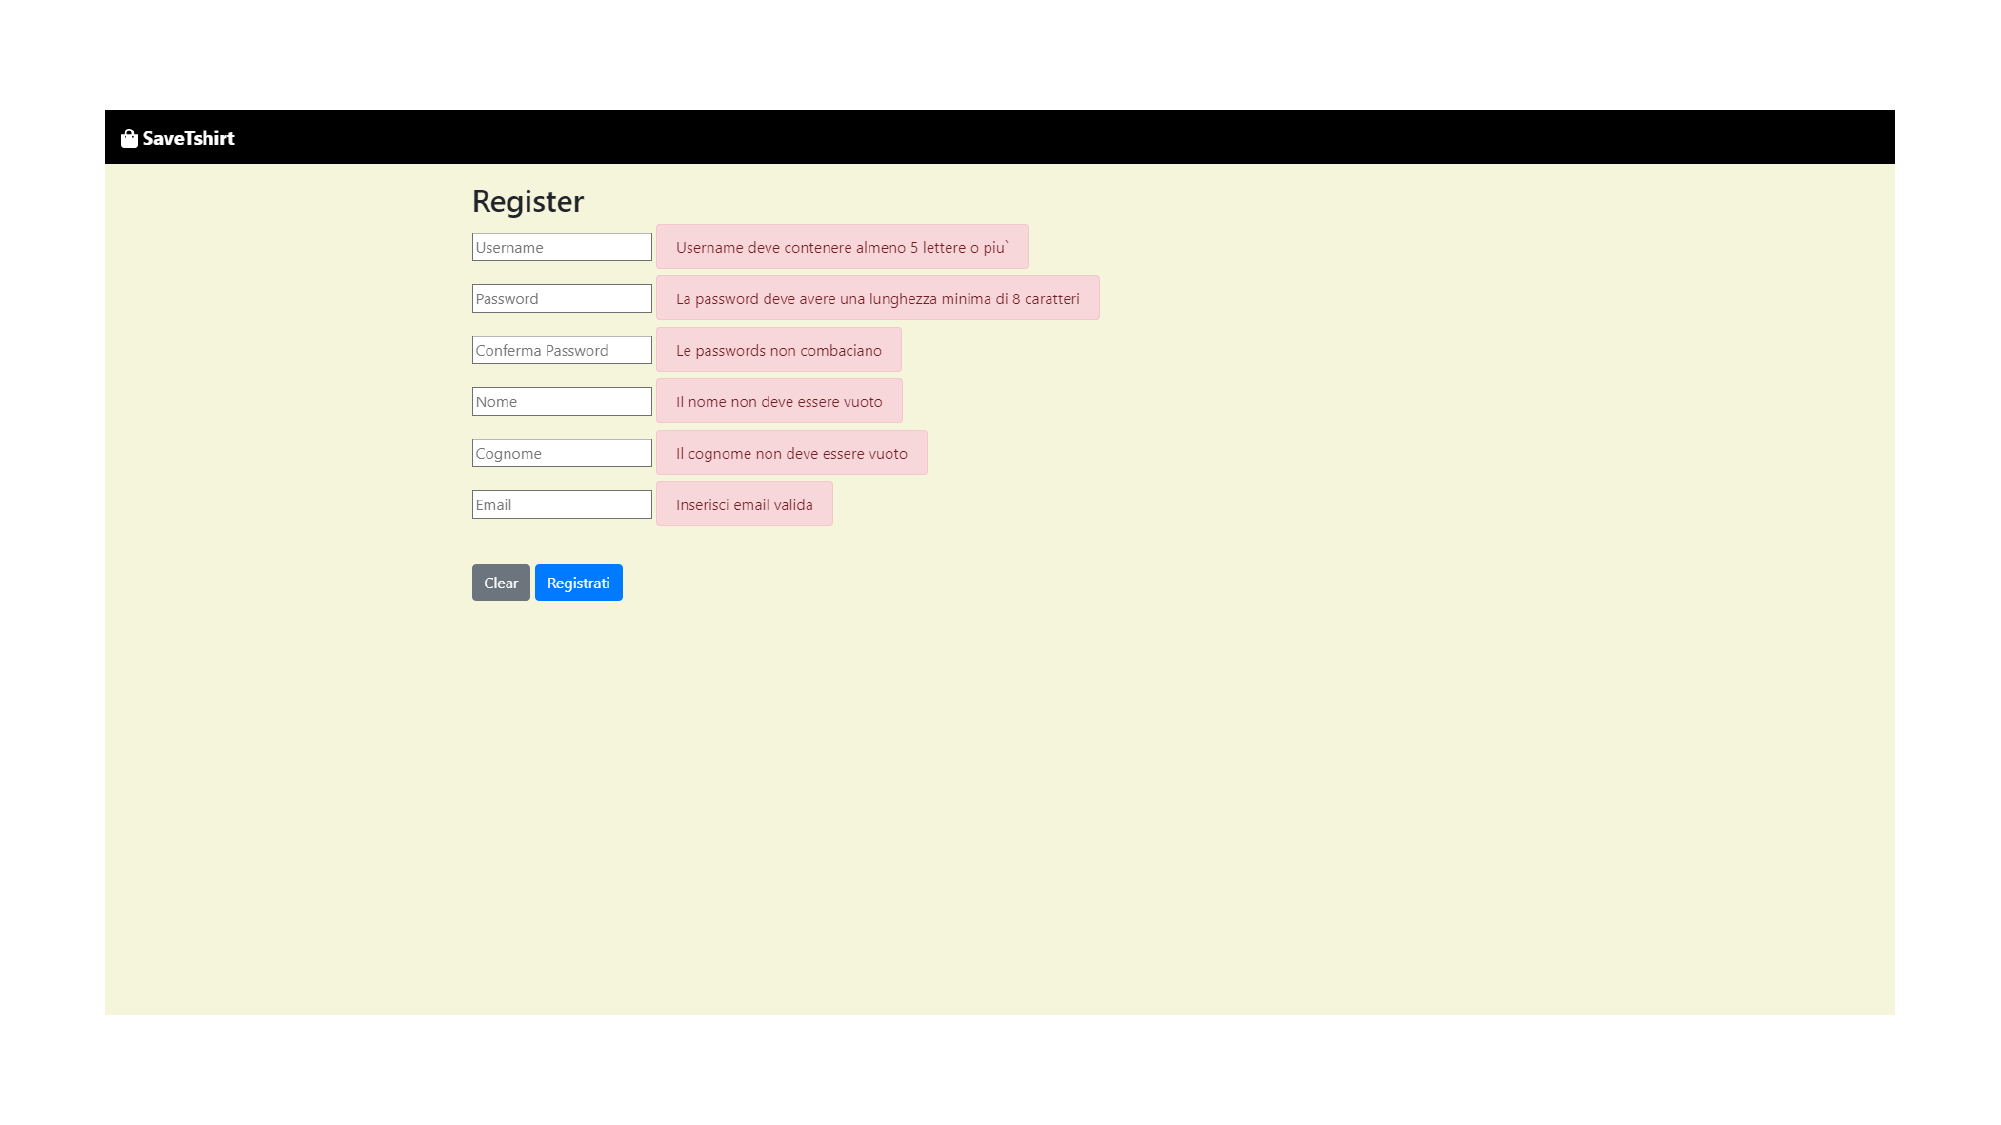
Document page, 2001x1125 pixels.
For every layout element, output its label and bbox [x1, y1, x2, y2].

picture [105, 110, 1895, 1015]
